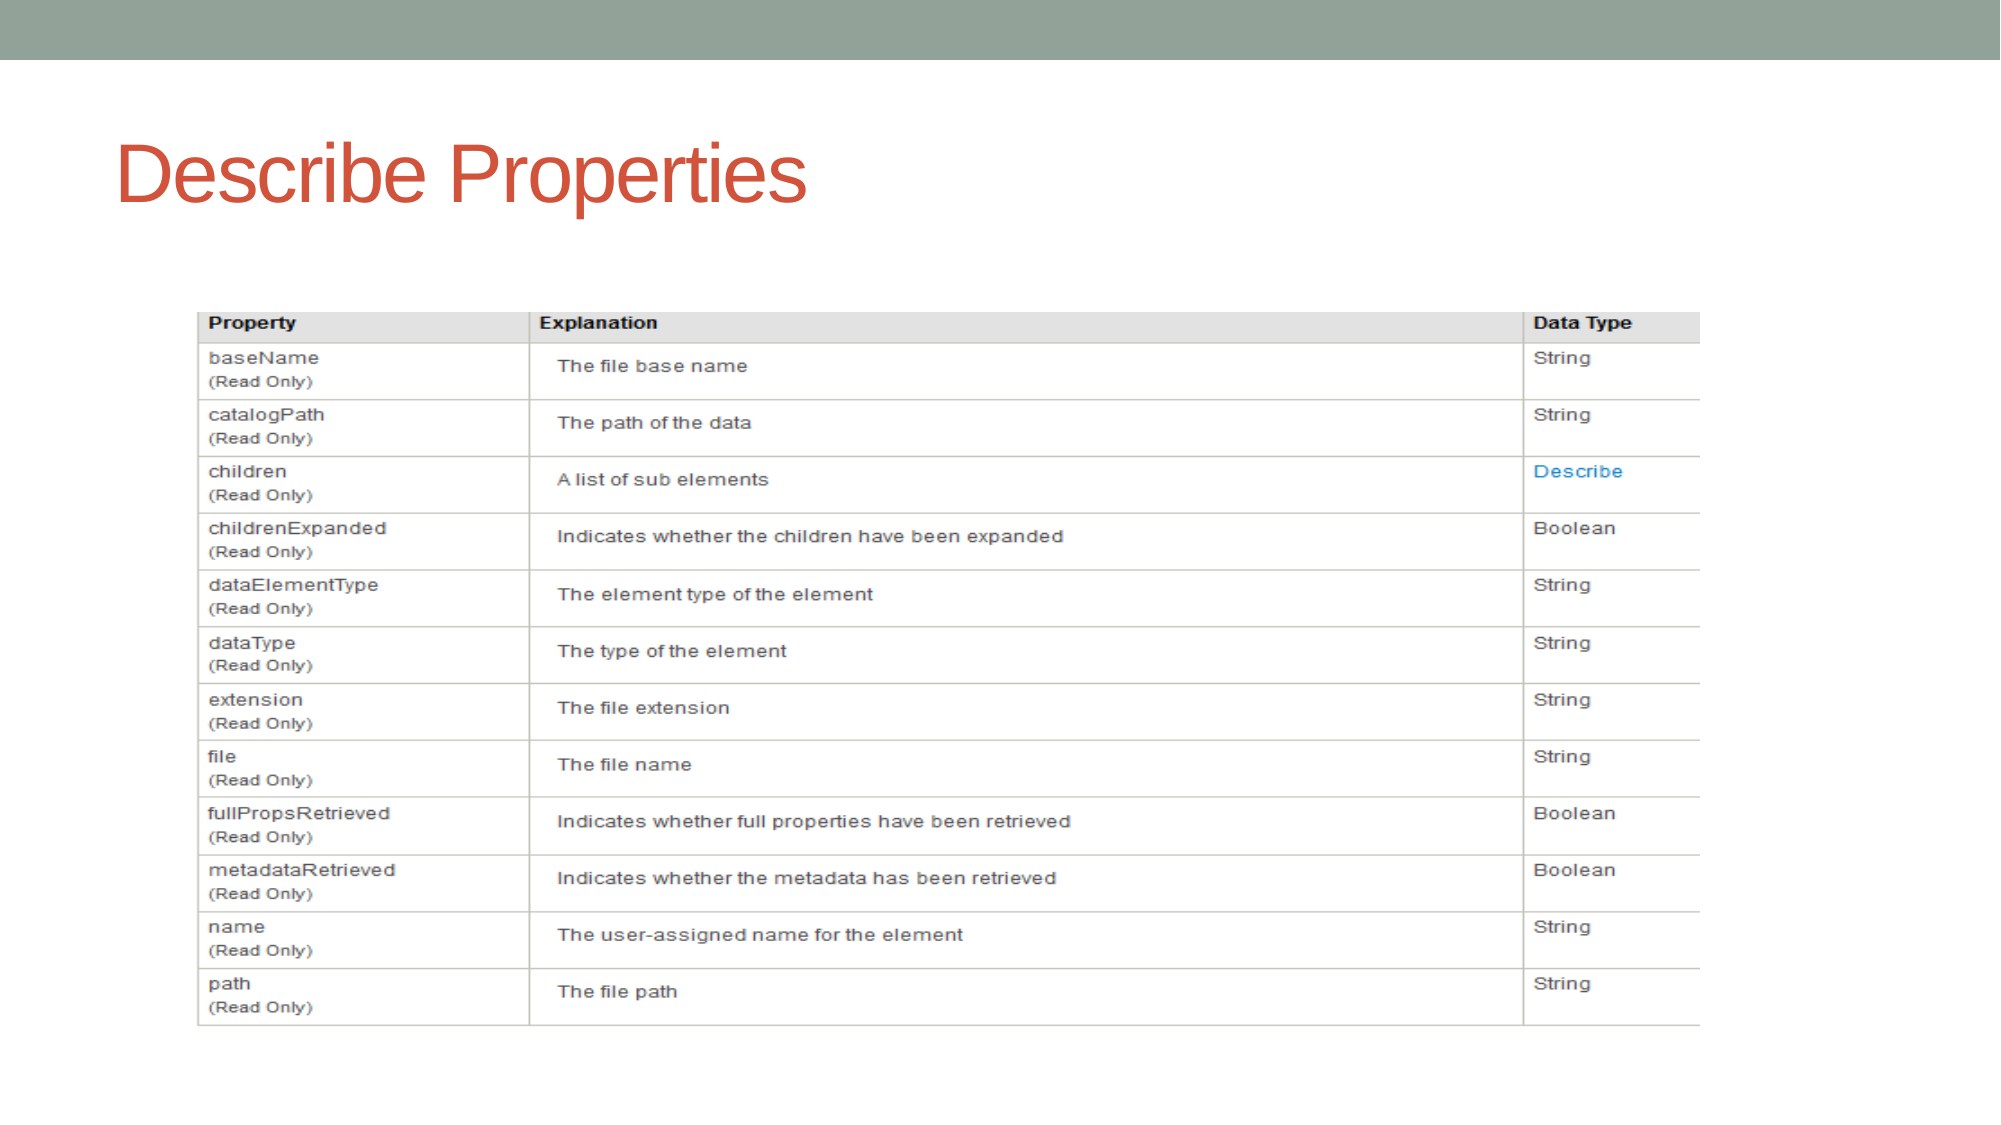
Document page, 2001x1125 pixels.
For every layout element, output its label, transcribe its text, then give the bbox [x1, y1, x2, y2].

picture [183, 312, 1700, 1032]
title Describe Properties [99, 87, 1900, 251]
